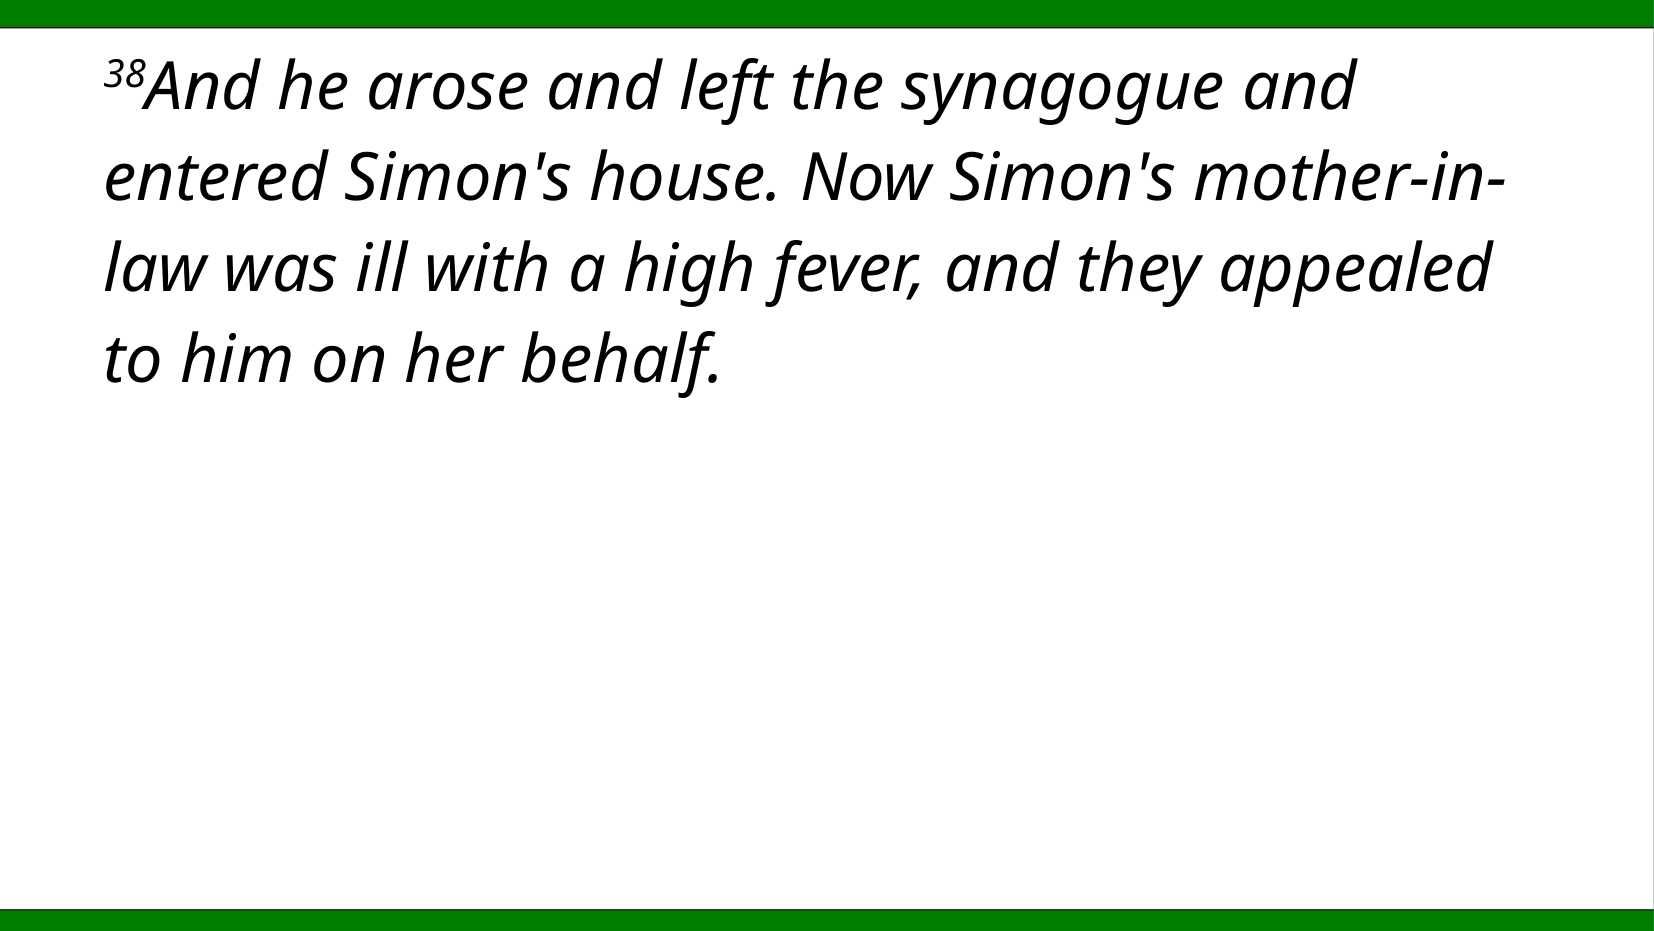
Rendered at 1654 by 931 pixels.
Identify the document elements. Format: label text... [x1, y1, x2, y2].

picture [0, 0, 1654, 931]
text_box 38And he arose and left the synagogue and entered Simon's house. Now Simon's mother-in-law was ill with a high fever, and they appealed to him on her behalf. [88, 31, 1576, 401]
